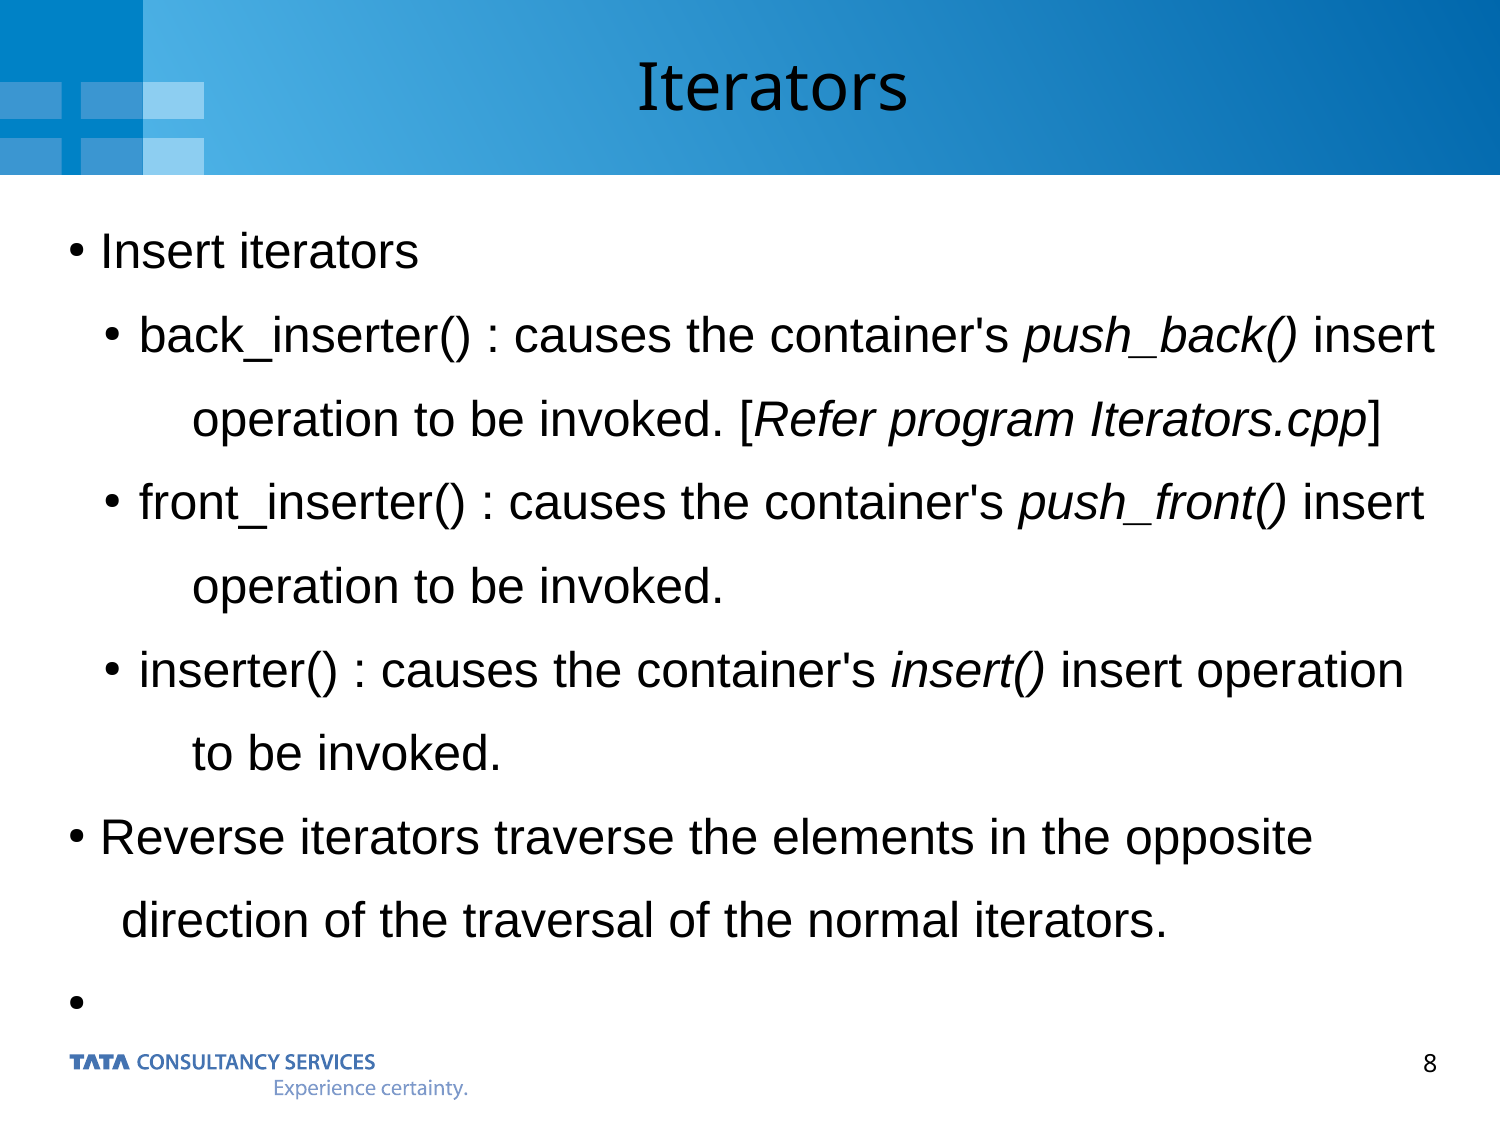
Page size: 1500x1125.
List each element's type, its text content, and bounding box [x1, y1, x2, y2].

text_box Insert iterators back_inserter() : causes the container's push_back() insert operation to be invoked. [Refer program Iterators.cpp] front_inserter() : causes the container's push_front() insert operation to be invoked. inserter() : causes the container's insert() insert operation to be invoked. Reverse iterators traverse the elements in the opposite direction of the traversal of the normal iterators. [35, 188, 1465, 1040]
text_box Iterators [200, 1, 1347, 166]
